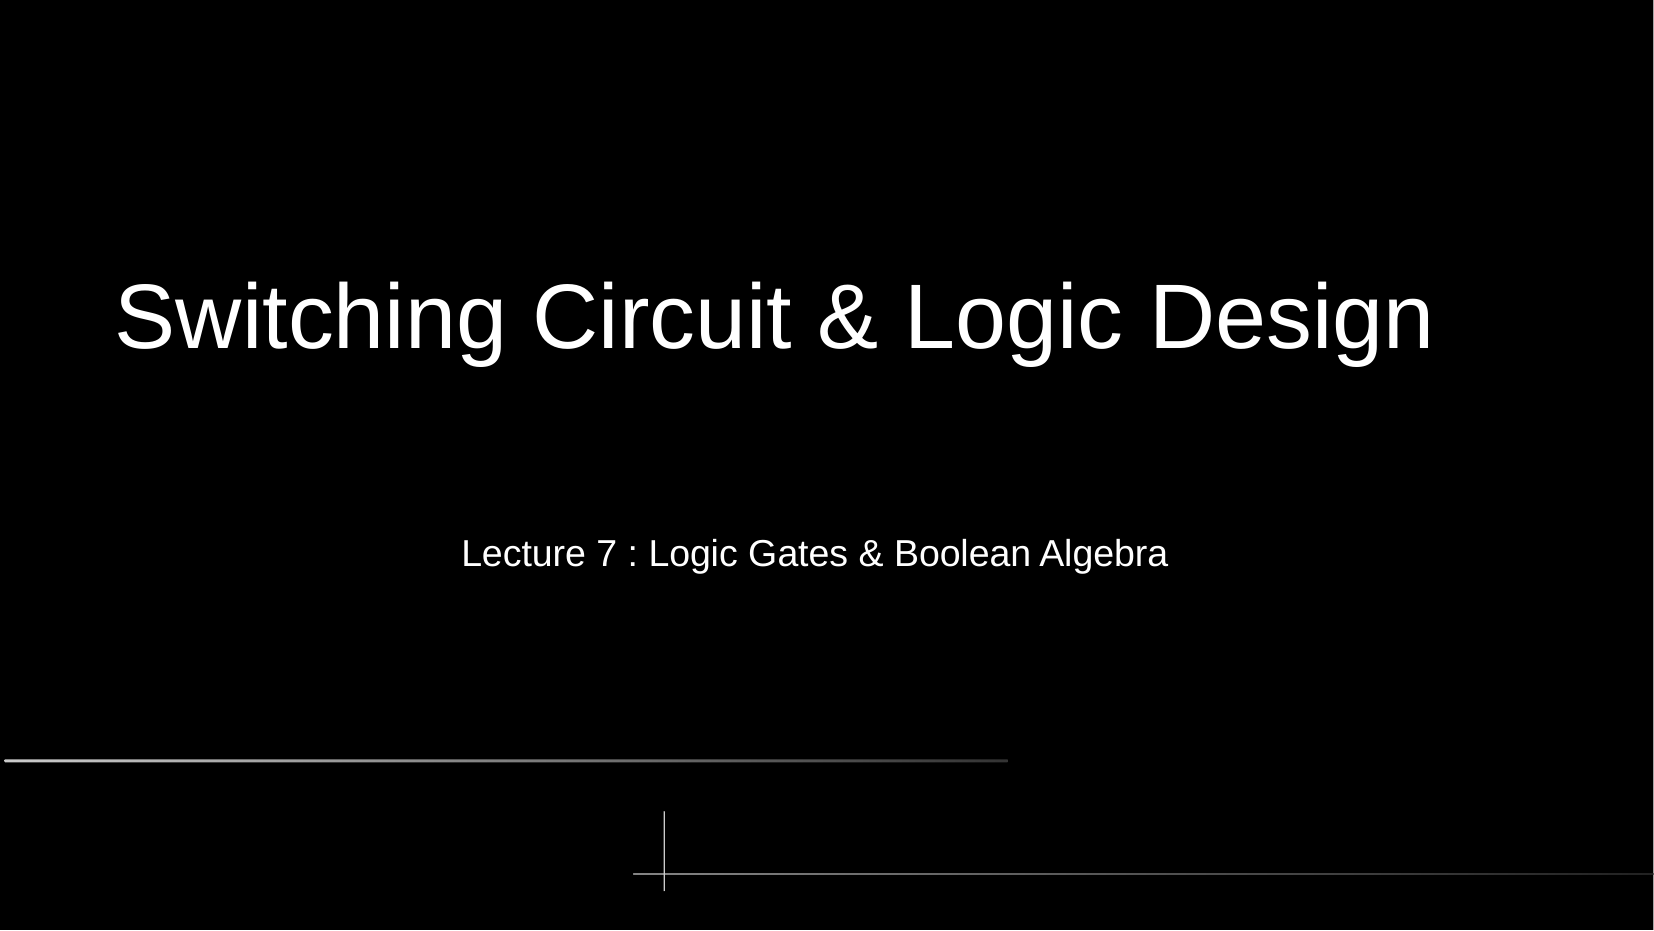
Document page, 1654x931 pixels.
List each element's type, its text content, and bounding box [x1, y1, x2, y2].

title Switching Circuit & Logic Design [37, 262, 1514, 371]
text_box Lecture 7 : Logic Gates & Boolean Algebra [446, 525, 1185, 582]
